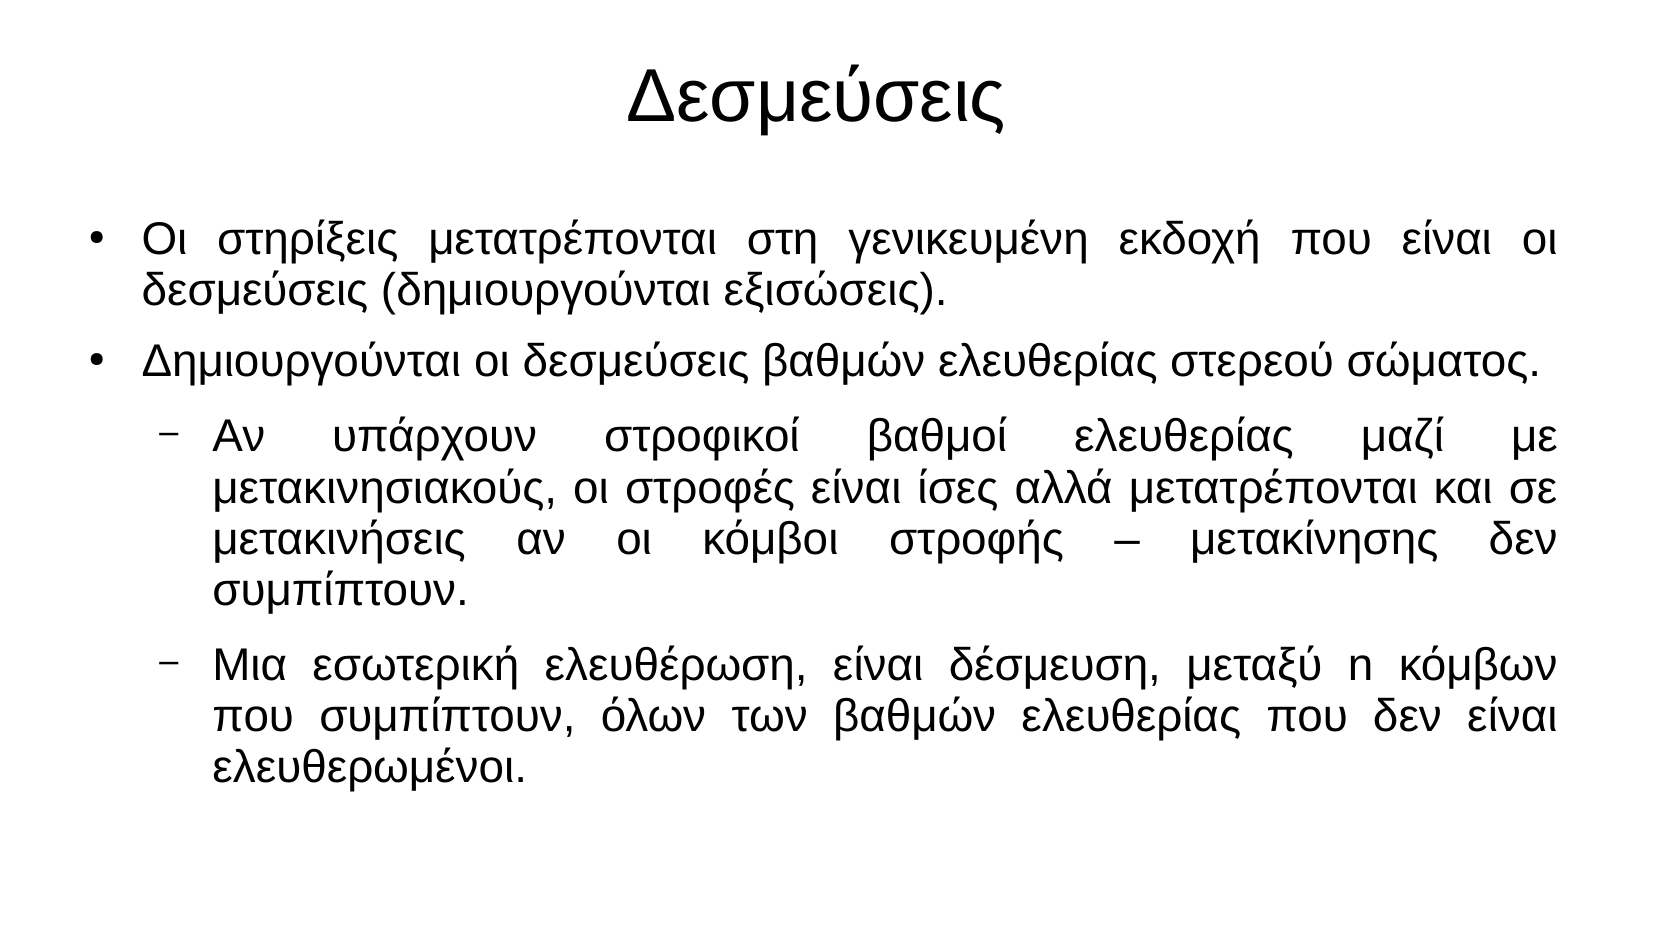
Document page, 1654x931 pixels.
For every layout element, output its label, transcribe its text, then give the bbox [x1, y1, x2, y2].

title Δεσμεύσεις [82, 37, 1571, 154]
list Οι στηρίξεις μετατρέπονται στη γενικευμένη εκδοχή που είναι οι δεσμεύσεις (δημιουργούνται εξισώσεις). Δημιουργούνται οι δεσμεύσεις βαθμών ελευθερίας στερεού σώματος. Αν υπάρχουν στροφικοί βαθμοί ελευθερίας μαζί με μετακινησιακούς, οι στροφές είναι ίσες αλλά μετατρέπονται και σε μετακινήσεις αν οι κόμβοι στροφής – μετακίνησης δεν συμπίπτουν. Μια εσωτερική ελευθέρωση, είναι δέσμευση, μεταξύ n κόμβων που συμπίπτουν, όλων των βαθμών ελευθερίας που δεν είναι ελευθερωμένοι. [70, 212, 1559, 804]
